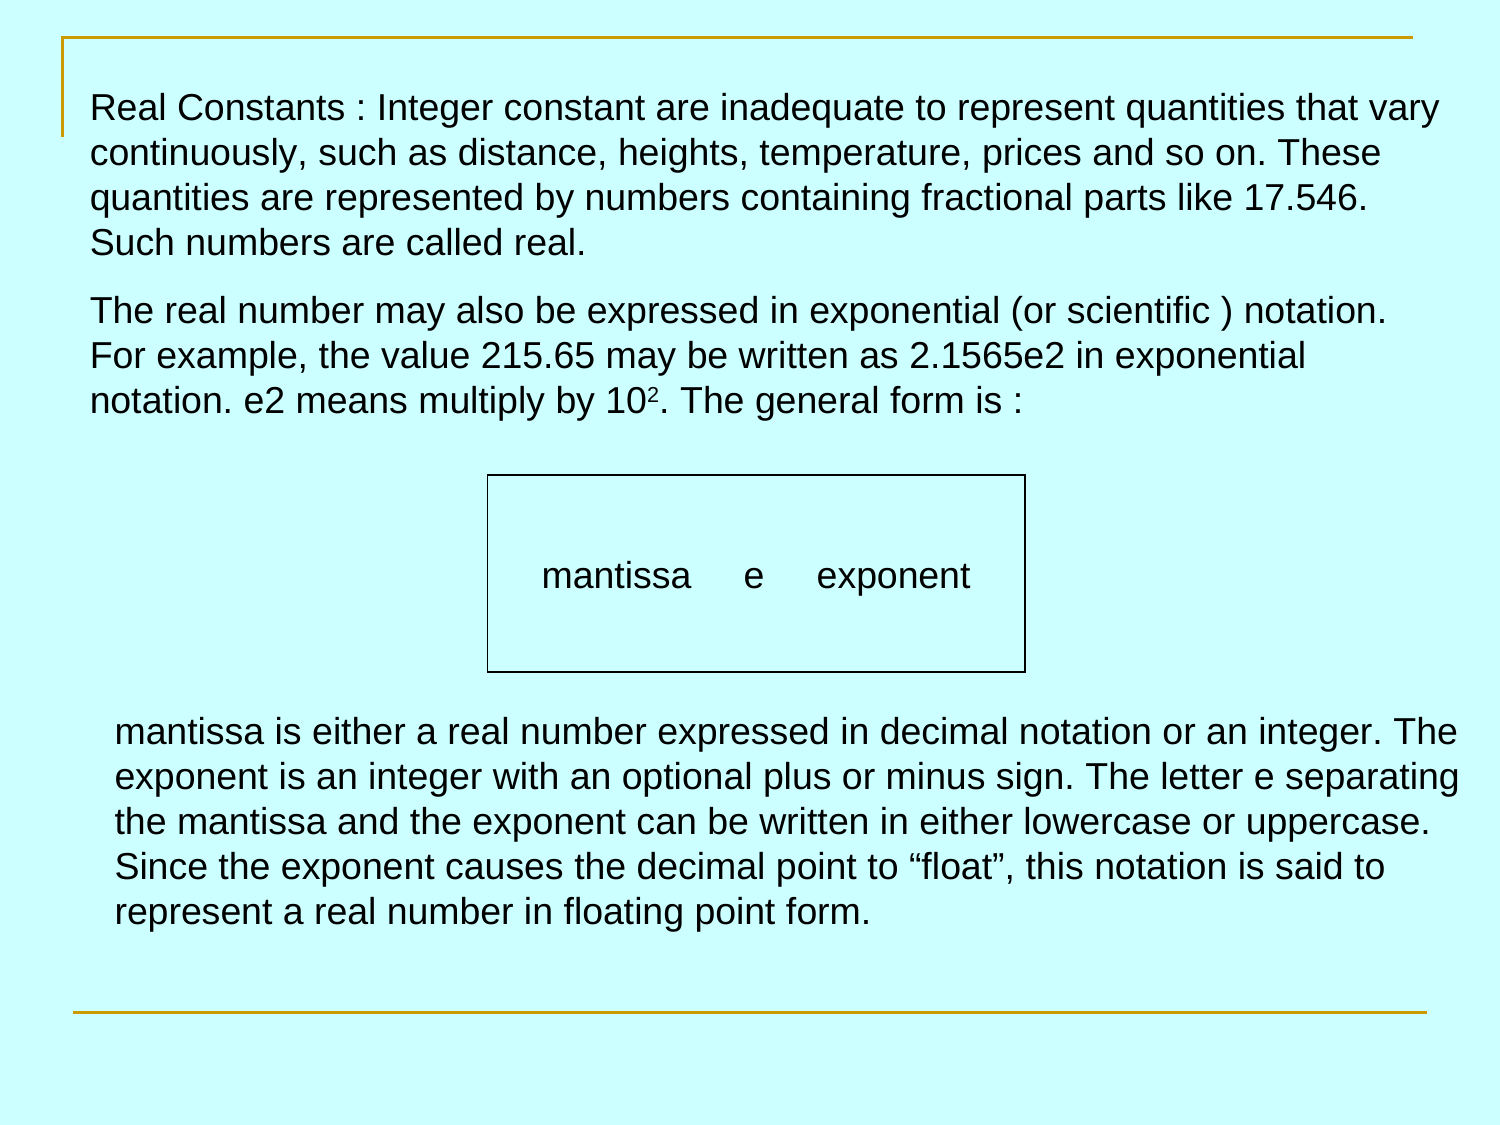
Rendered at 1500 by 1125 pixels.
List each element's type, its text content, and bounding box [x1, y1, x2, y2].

text_box Real Constants : Integer constant are inadequate to represent quantities that vary continuously, such as distance, heights, temperature, prices and so on. These quantities are represented by numbers containing fractional parts like 17.546. Such numbers are called real. The real number may also be expressed in exponential (or scientific ) notation. For example, the value 215.65 may be written as 2.1565e2 in exponential notation. e2 means multiply by 102. The general form is : [74, 74, 1463, 498]
text_box mantissa is either a real number expressed in decimal notation or an integer. The exponent is an integer with an optional plus or minus sign. The letter e separating the mantissa and the exponent can be written in either lowercase or uppercase. Since the exponent causes the decimal point to “float”, this notation is said to represent a real number in floating point form. [99, 699, 1500, 941]
text_box mantissa e exponent [487, 474, 1026, 673]
